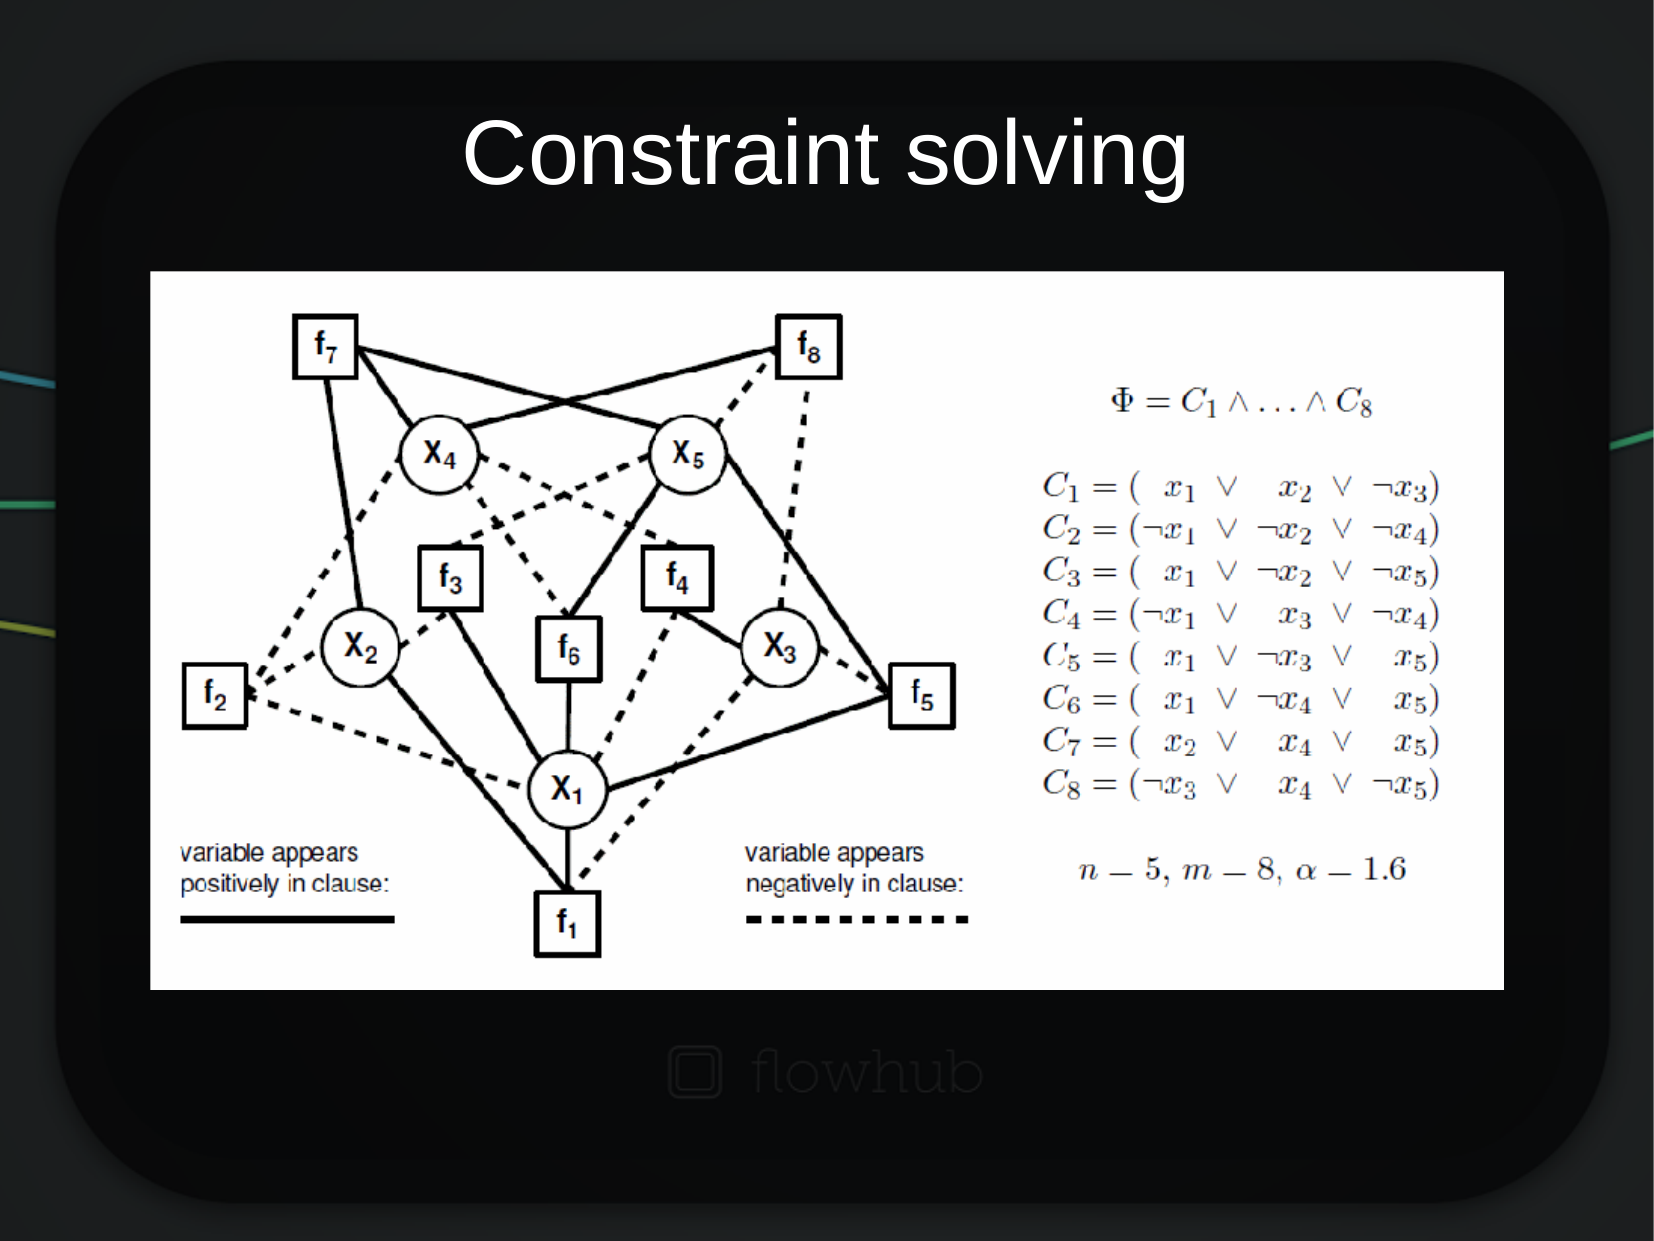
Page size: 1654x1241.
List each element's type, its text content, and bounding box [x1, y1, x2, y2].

title Constraint solving [82, 49, 1571, 257]
picture [0, 0, 1654, 1241]
